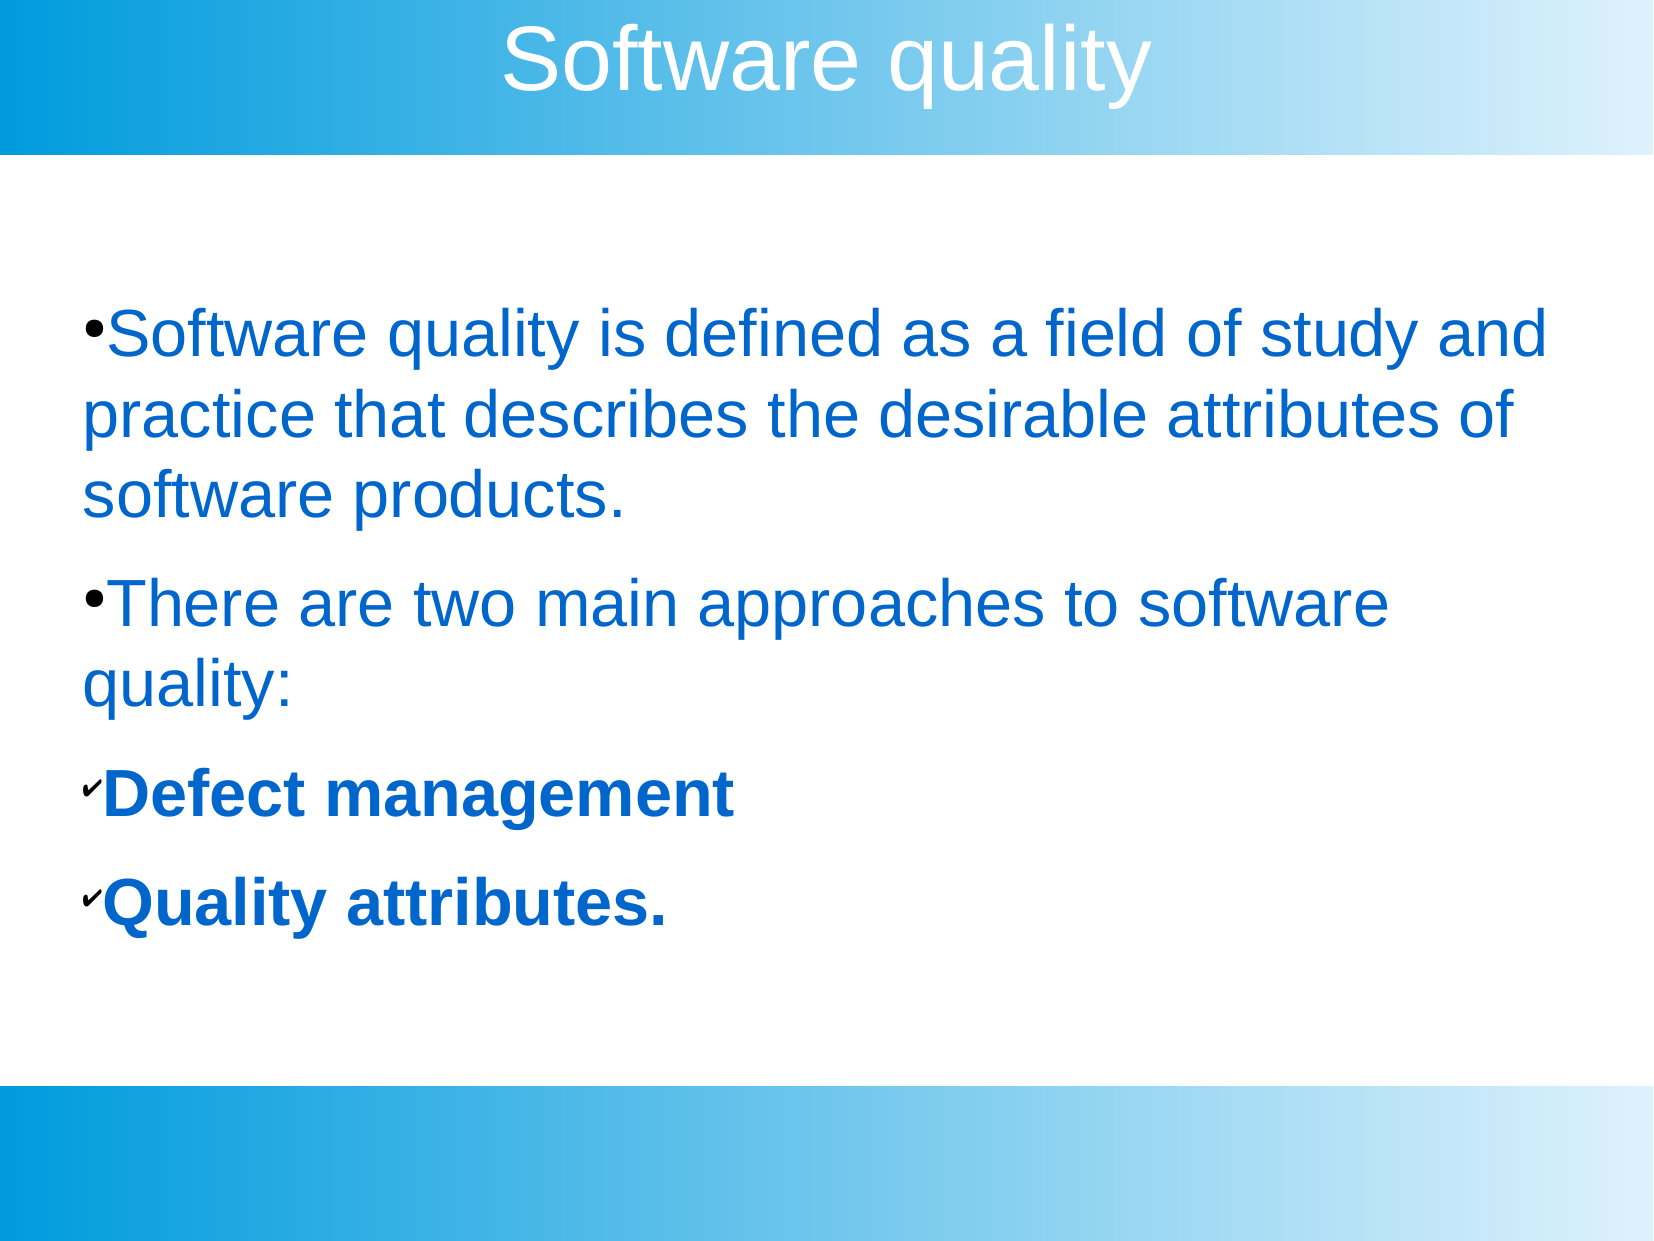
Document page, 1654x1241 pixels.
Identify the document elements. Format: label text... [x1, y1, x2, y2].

list Software quality is defined as a field of study and practice that describes the desirable attributes of software products. There are two main approaches to software quality: Defect management Quality attributes. [82, 290, 1571, 1010]
title Software quality [82, 0, 1571, 205]
